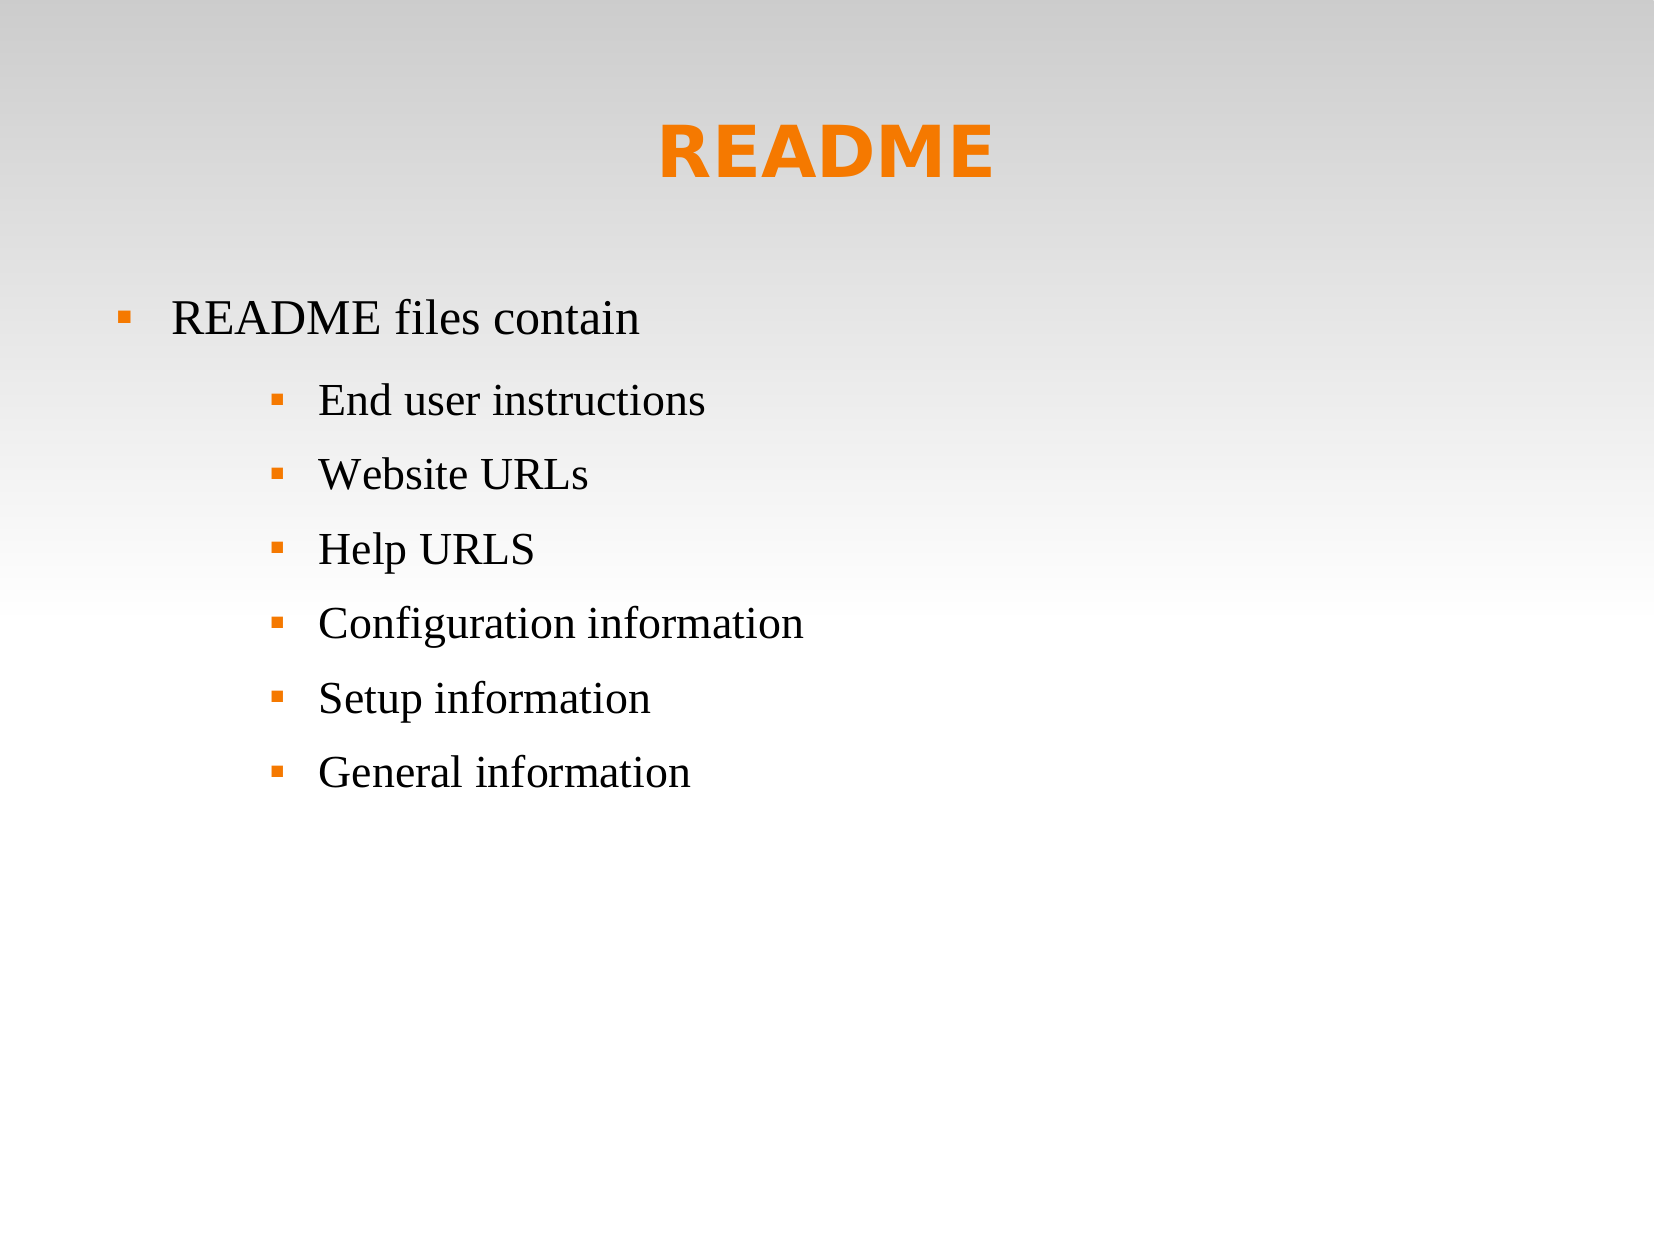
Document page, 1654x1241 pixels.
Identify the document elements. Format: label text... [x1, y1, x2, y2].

list README files contain End user instructions Website URLs Help URLS Configuration information Setup information General information [82, 290, 1571, 1109]
title README [82, 49, 1571, 257]
